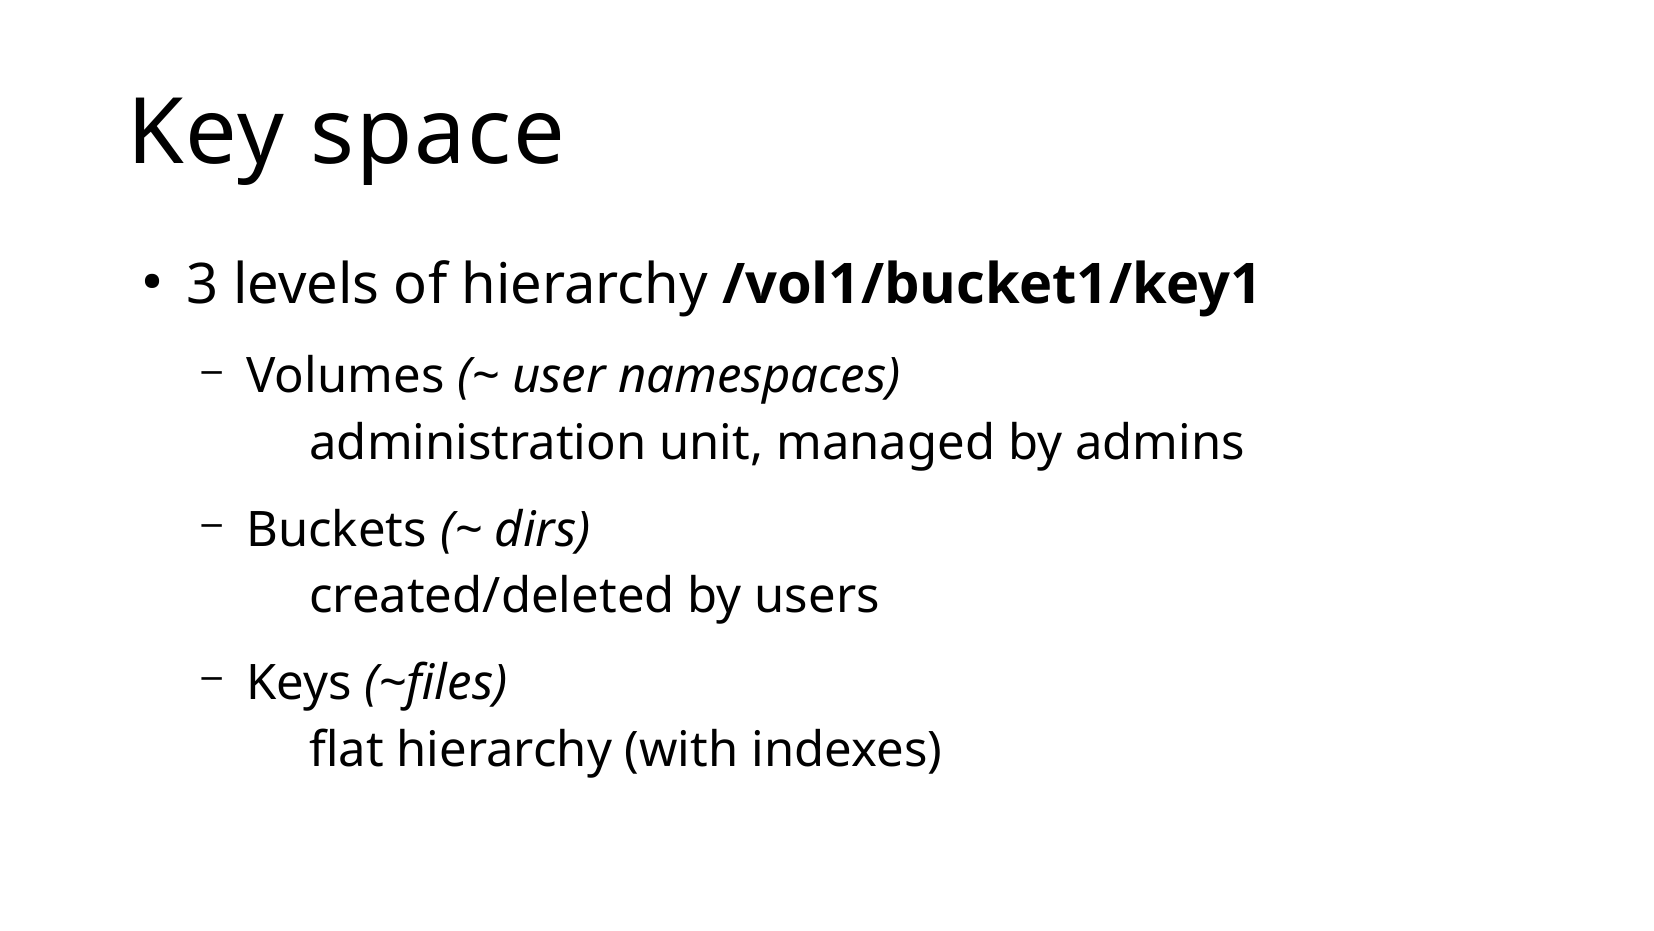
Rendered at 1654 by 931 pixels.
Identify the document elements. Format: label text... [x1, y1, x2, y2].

title Key space [127, 69, 1654, 187]
list 3 levels of hierarchy /vol1/bucket1/key1 Volumes (~ user namespaces) administration unit, managed by admins Buckets (~ dirs) created/deleted by users Keys (~files) flat hierarchy (with indexes) [127, 244, 1527, 784]
